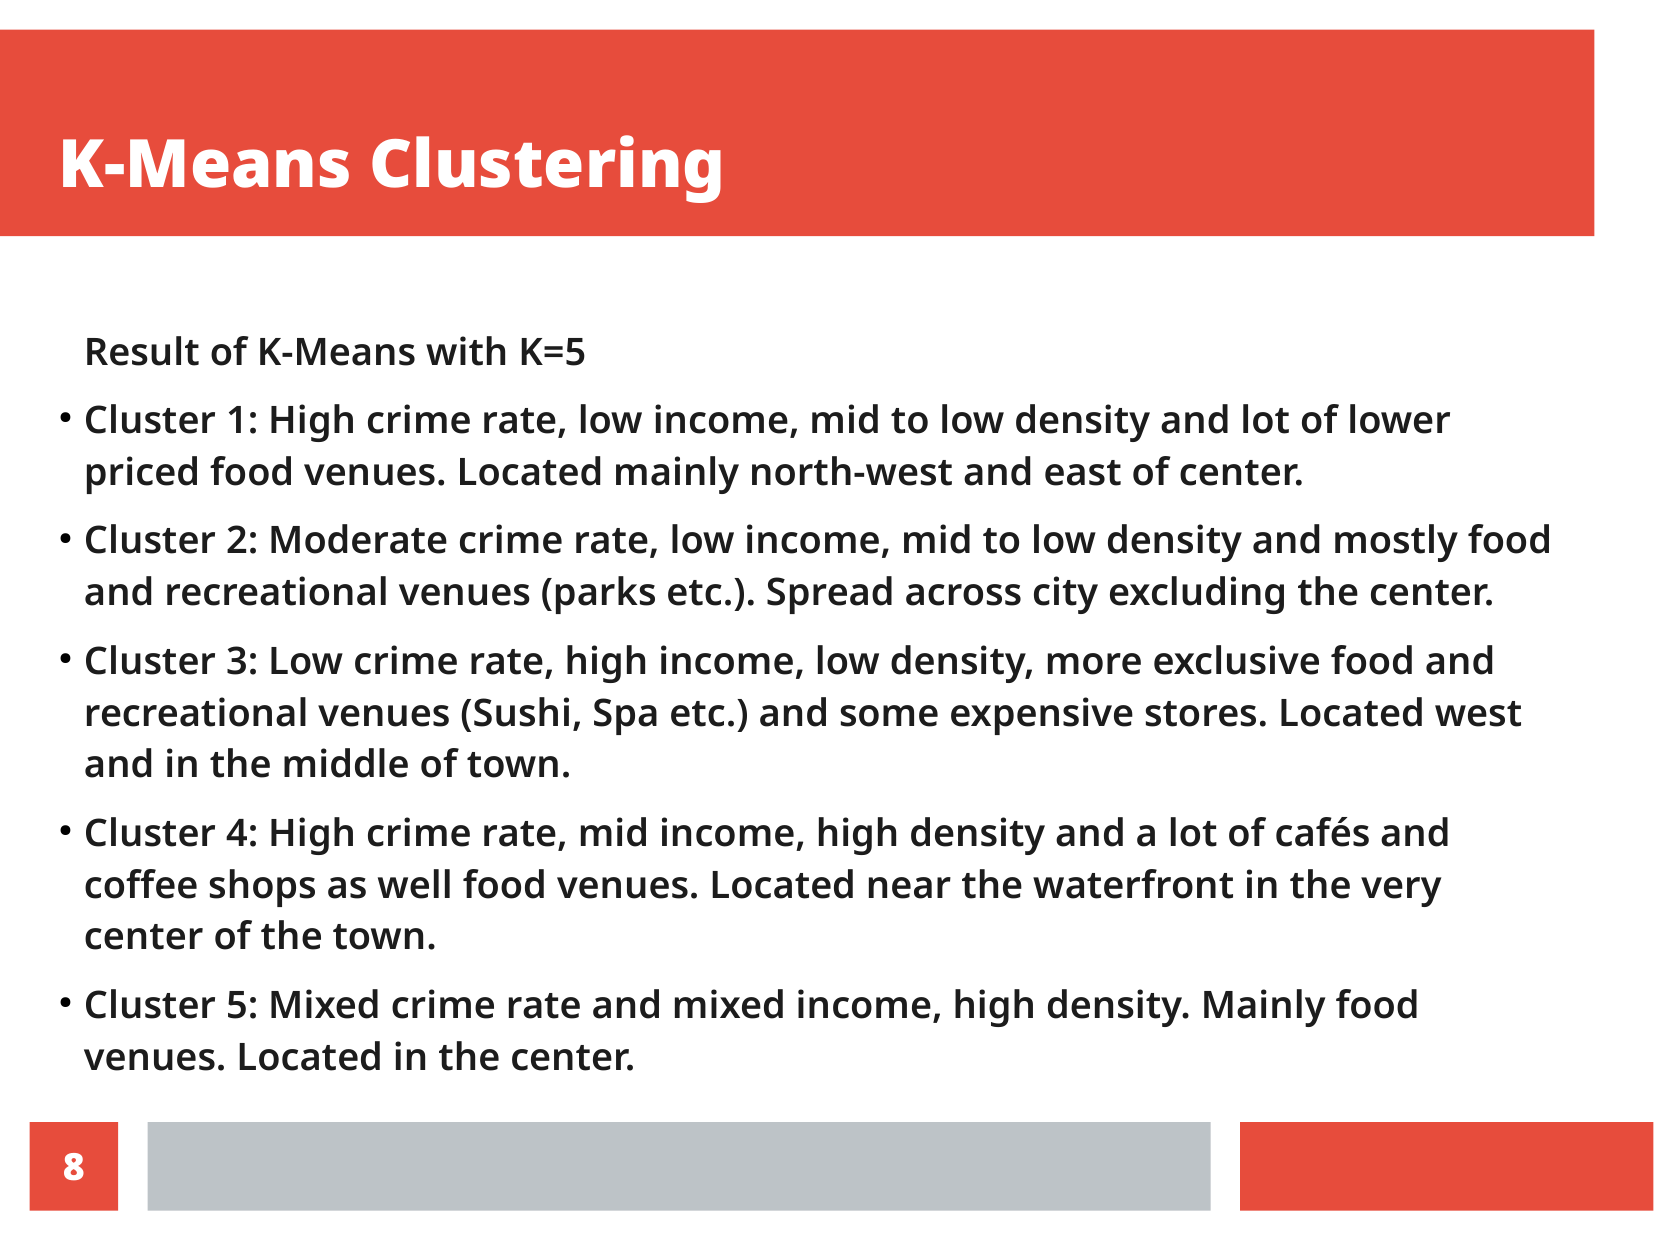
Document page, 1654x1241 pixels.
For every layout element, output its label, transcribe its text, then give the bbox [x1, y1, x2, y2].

list Result of K-Means with K=5 Cluster 1: High crime rate, low income, mid to low density and lot of lower priced food venues. Located mainly north-west and east of center. Cluster 2: Moderate crime rate, low income, mid to low density and mostly food and recreational venues (parks etc.). Spread across city excluding the center. Cluster 3: Low crime rate, high income, low density, more exclusive food and recreational venues (Sushi, Spa etc.) and some expensive stores. Located west and in the middle of town. Cluster 4: High crime rate, mid income, high density and a lot of cafés and coffee shops as well food venues. Located near the waterfront in the very center of the town. Cluster 5: Mixed crime rate and mixed income, high density. Mainly food venues. Located in the center. [59, 324, 1565, 1093]
title K-Means Clustering [59, 59, 1595, 207]
